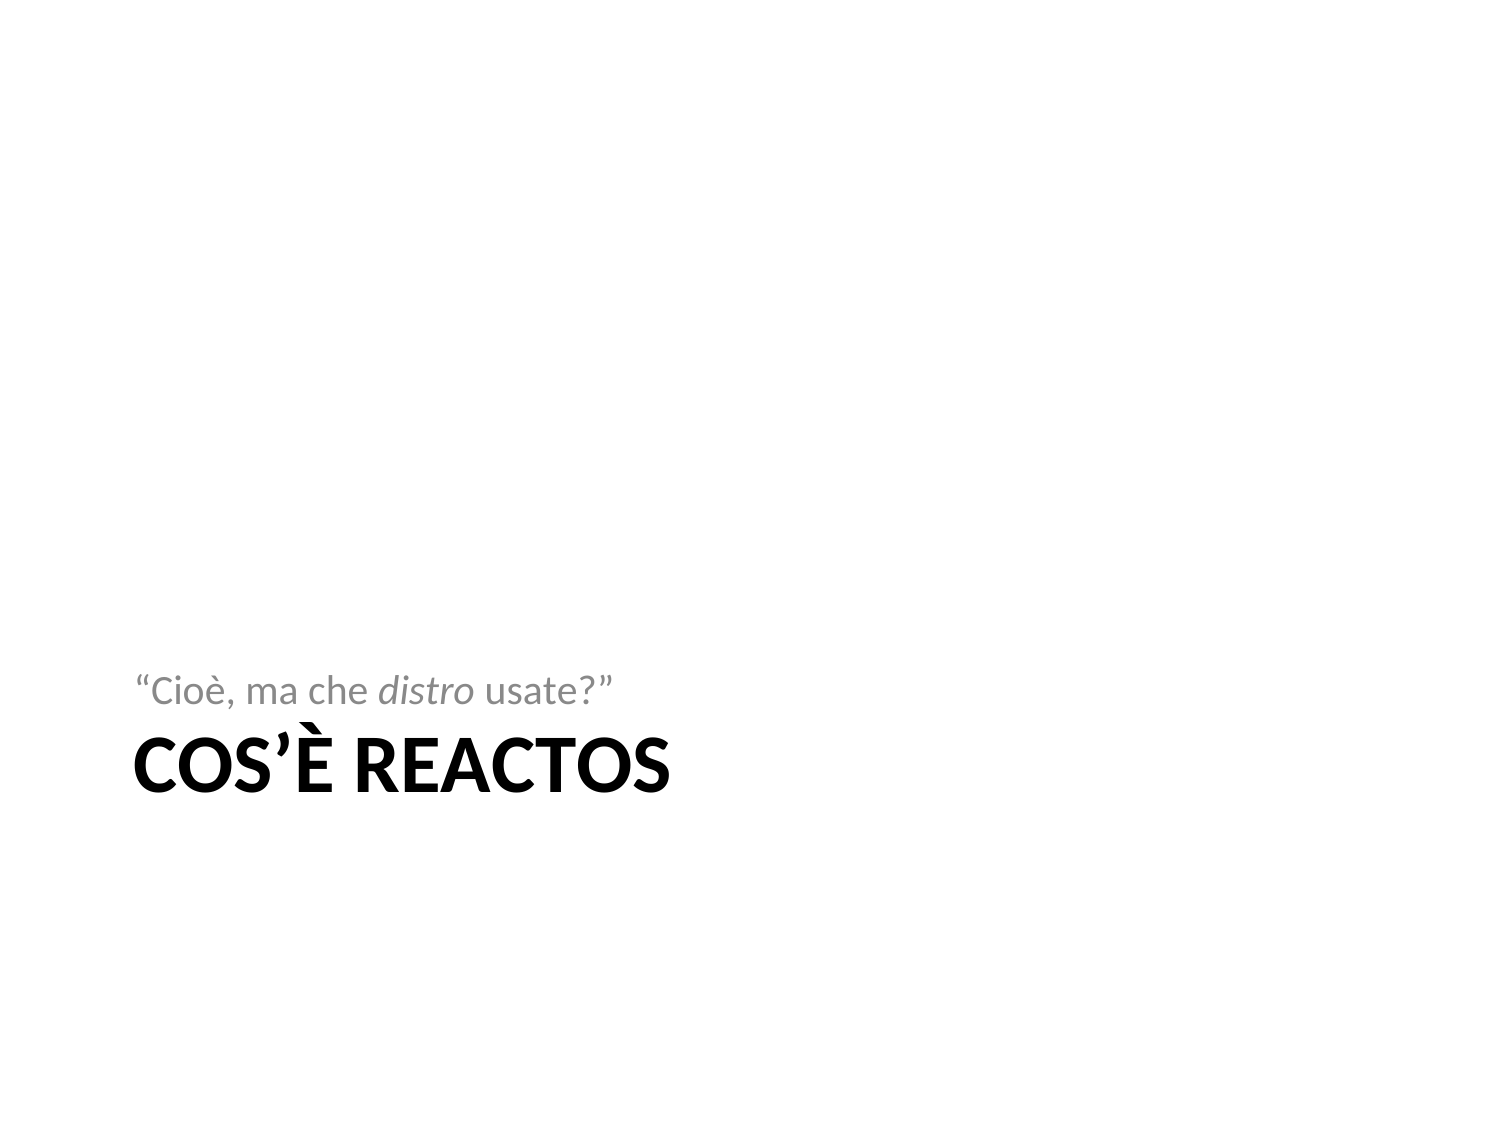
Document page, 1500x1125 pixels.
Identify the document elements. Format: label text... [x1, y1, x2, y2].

title COS’È REACTOS [118, 723, 1394, 947]
list “Cioè, ma che distro usate?” [118, 476, 1394, 723]
